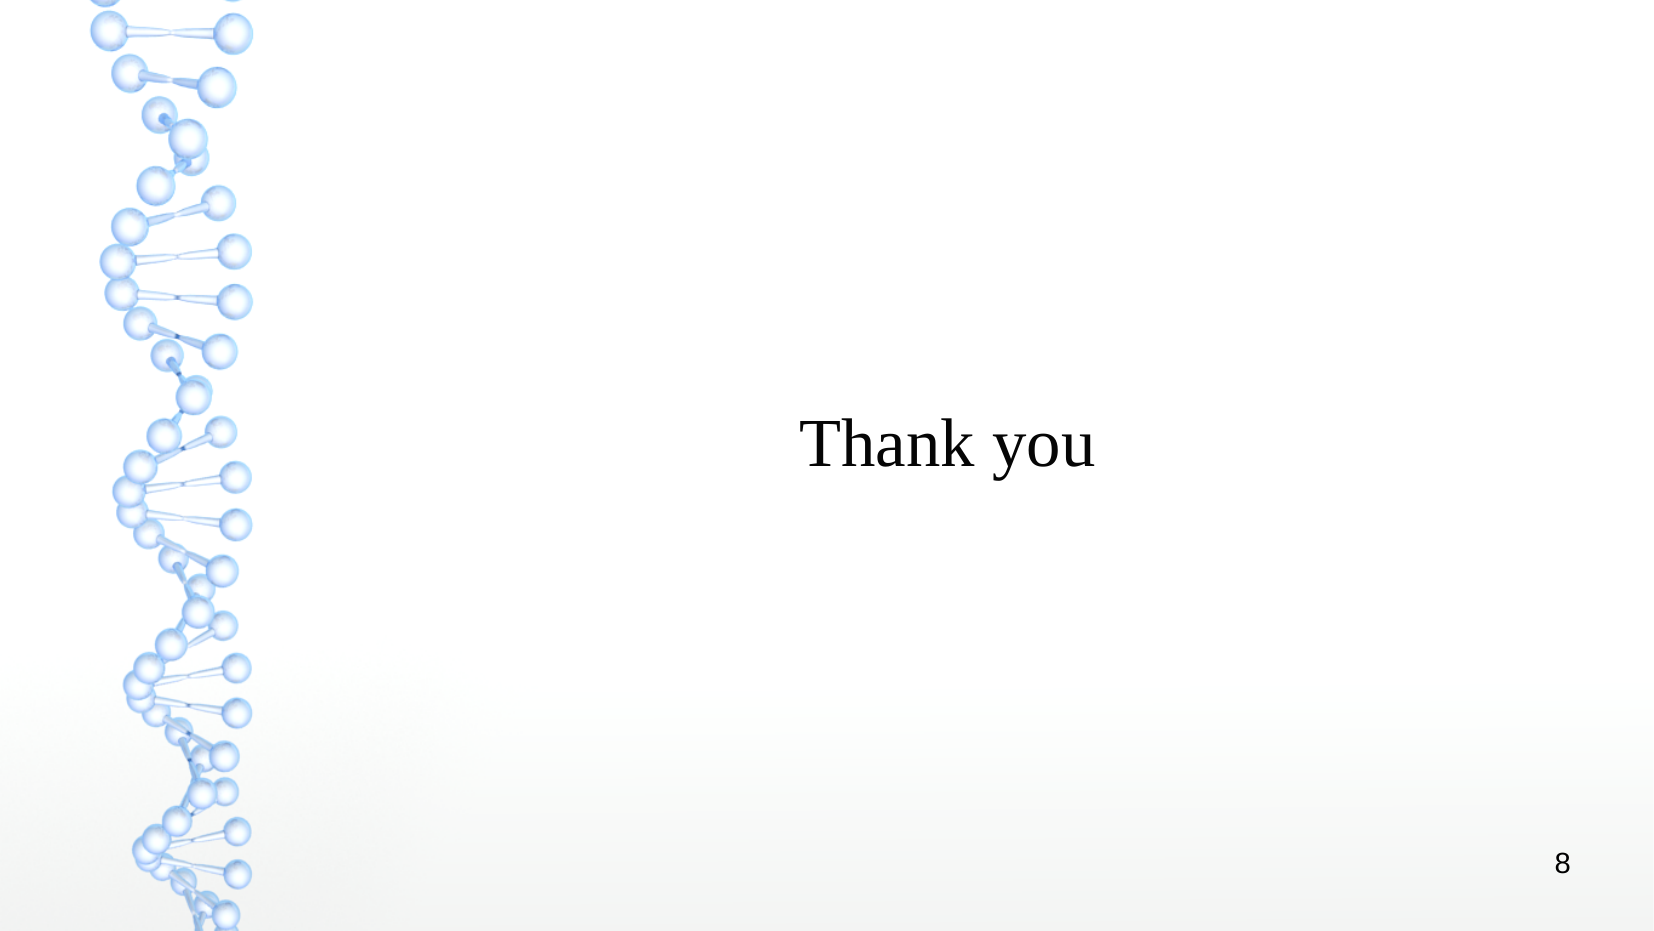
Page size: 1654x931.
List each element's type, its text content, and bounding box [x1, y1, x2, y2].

title Thank you [283, 366, 1613, 520]
picture [0, 0, 1654, 931]
